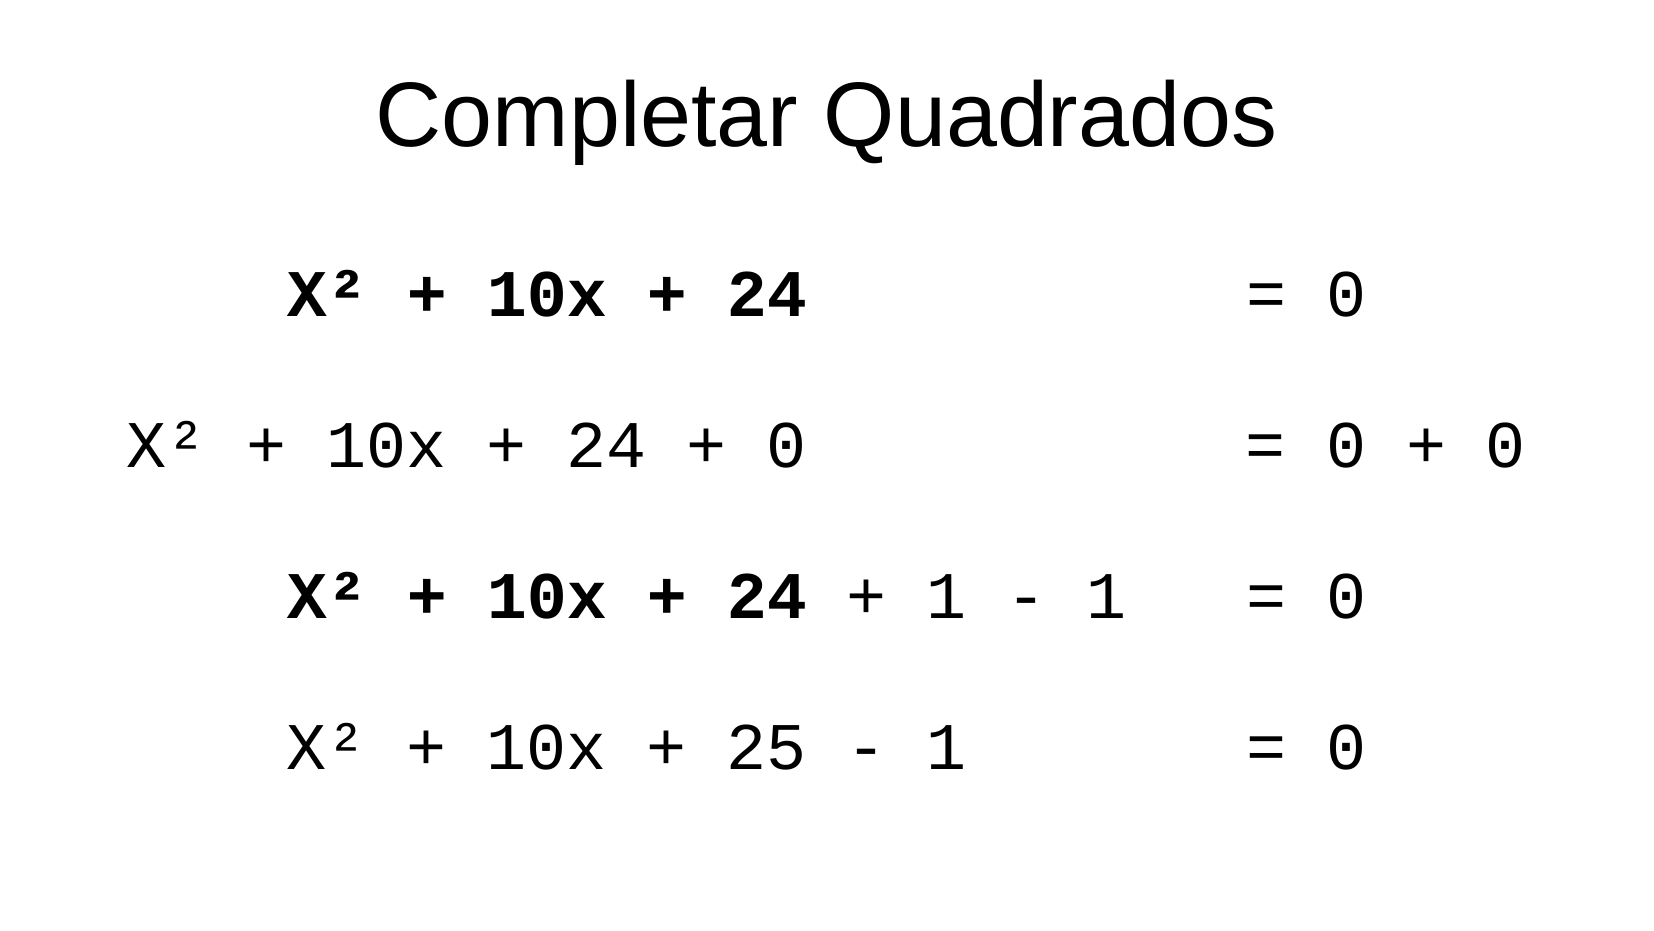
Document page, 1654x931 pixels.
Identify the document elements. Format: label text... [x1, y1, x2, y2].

title Completar Quadrados [82, 37, 1571, 185]
subtitle X² + 10x + 24 = 0 X² + 10x + 24 + 0 = 0 + 0 X² + 10x + 24 + 1 - 1 = 0 X² + 10x + 25 - 1 = 0 [82, 185, 1571, 790]
